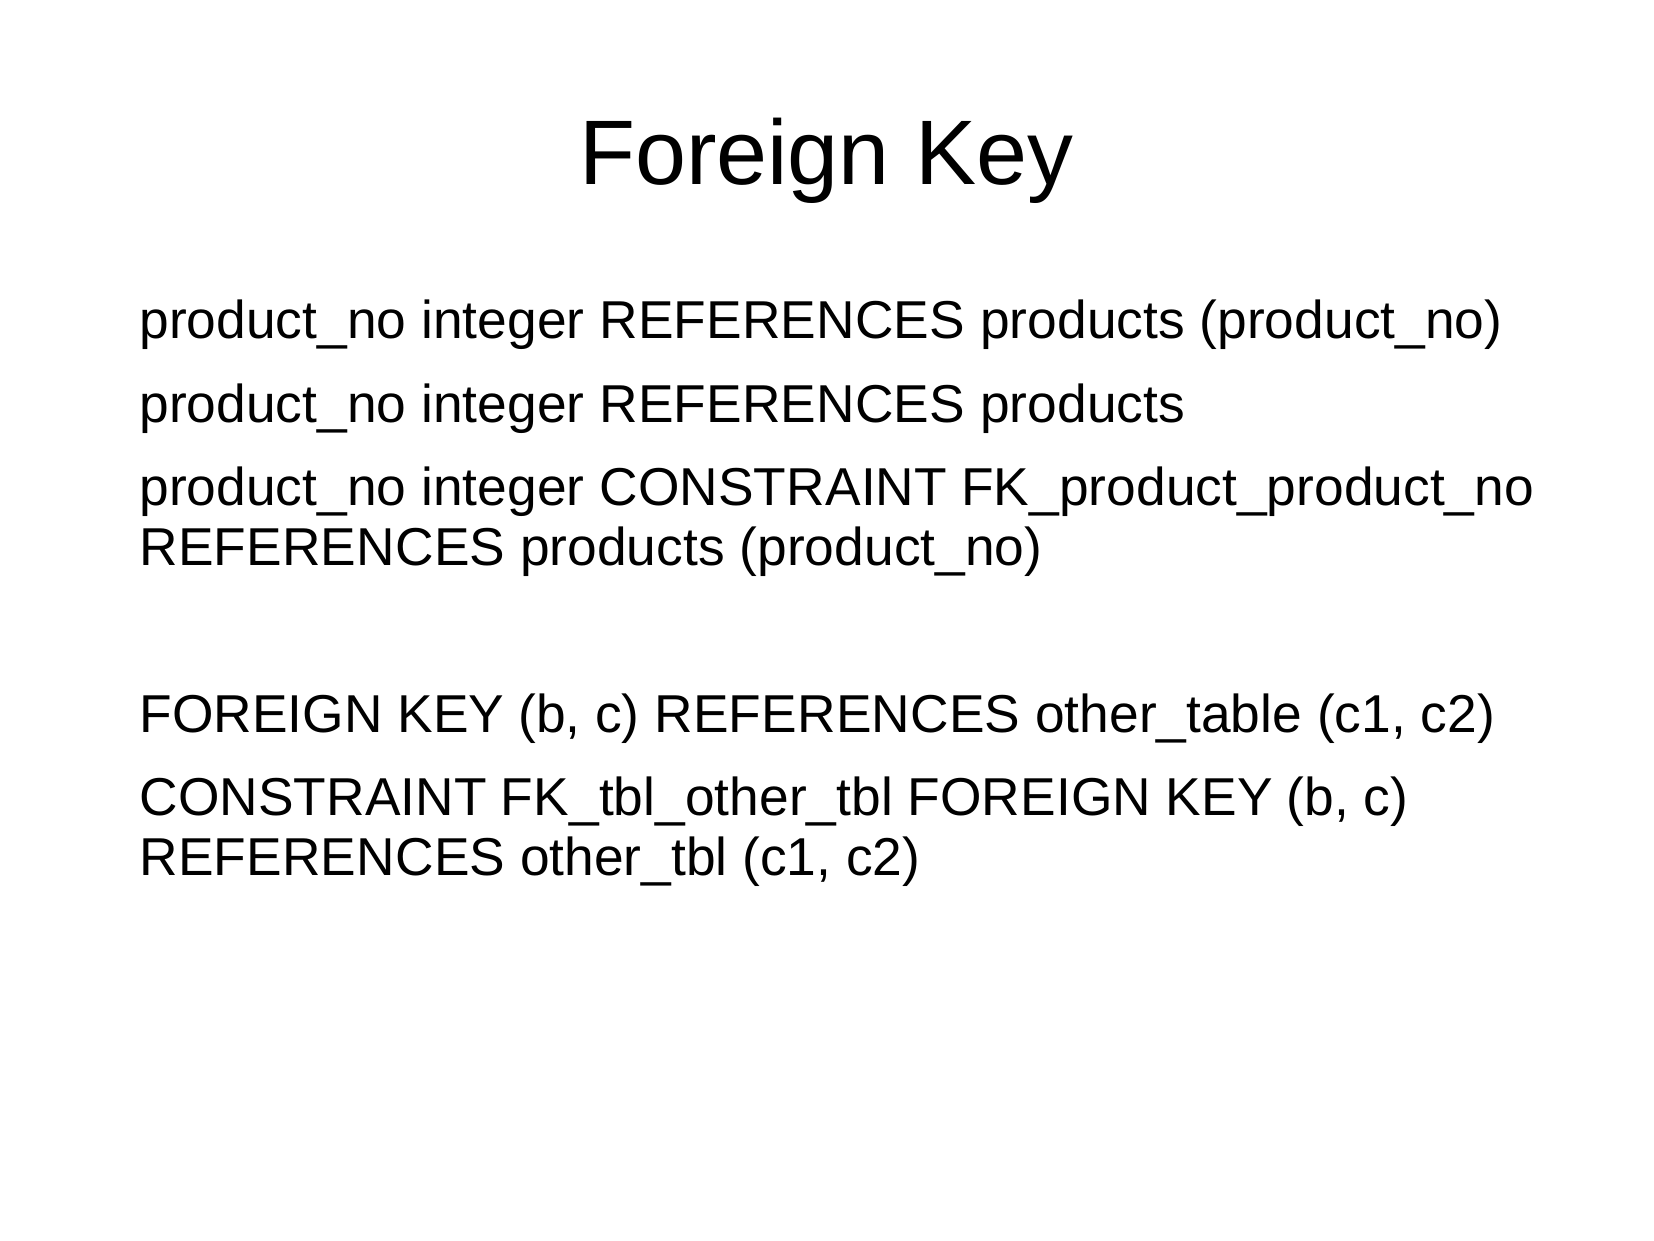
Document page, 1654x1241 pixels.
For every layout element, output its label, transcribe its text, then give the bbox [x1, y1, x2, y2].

list product_no integer REFERENCES products (product_no) product_no integer REFERENCES products product_no integer CONSTRAINT FK_product_product_no REFERENCES products (product_no) FOREIGN KEY (b, c) REFERENCES other_table (c1, c2) CONSTRAINT FK_tbl_other_tbl FOREIGN KEY (b, c) REFERENCES other_tbl (c1, c2) [82, 290, 1571, 1010]
title Foreign Key [82, 49, 1571, 257]
